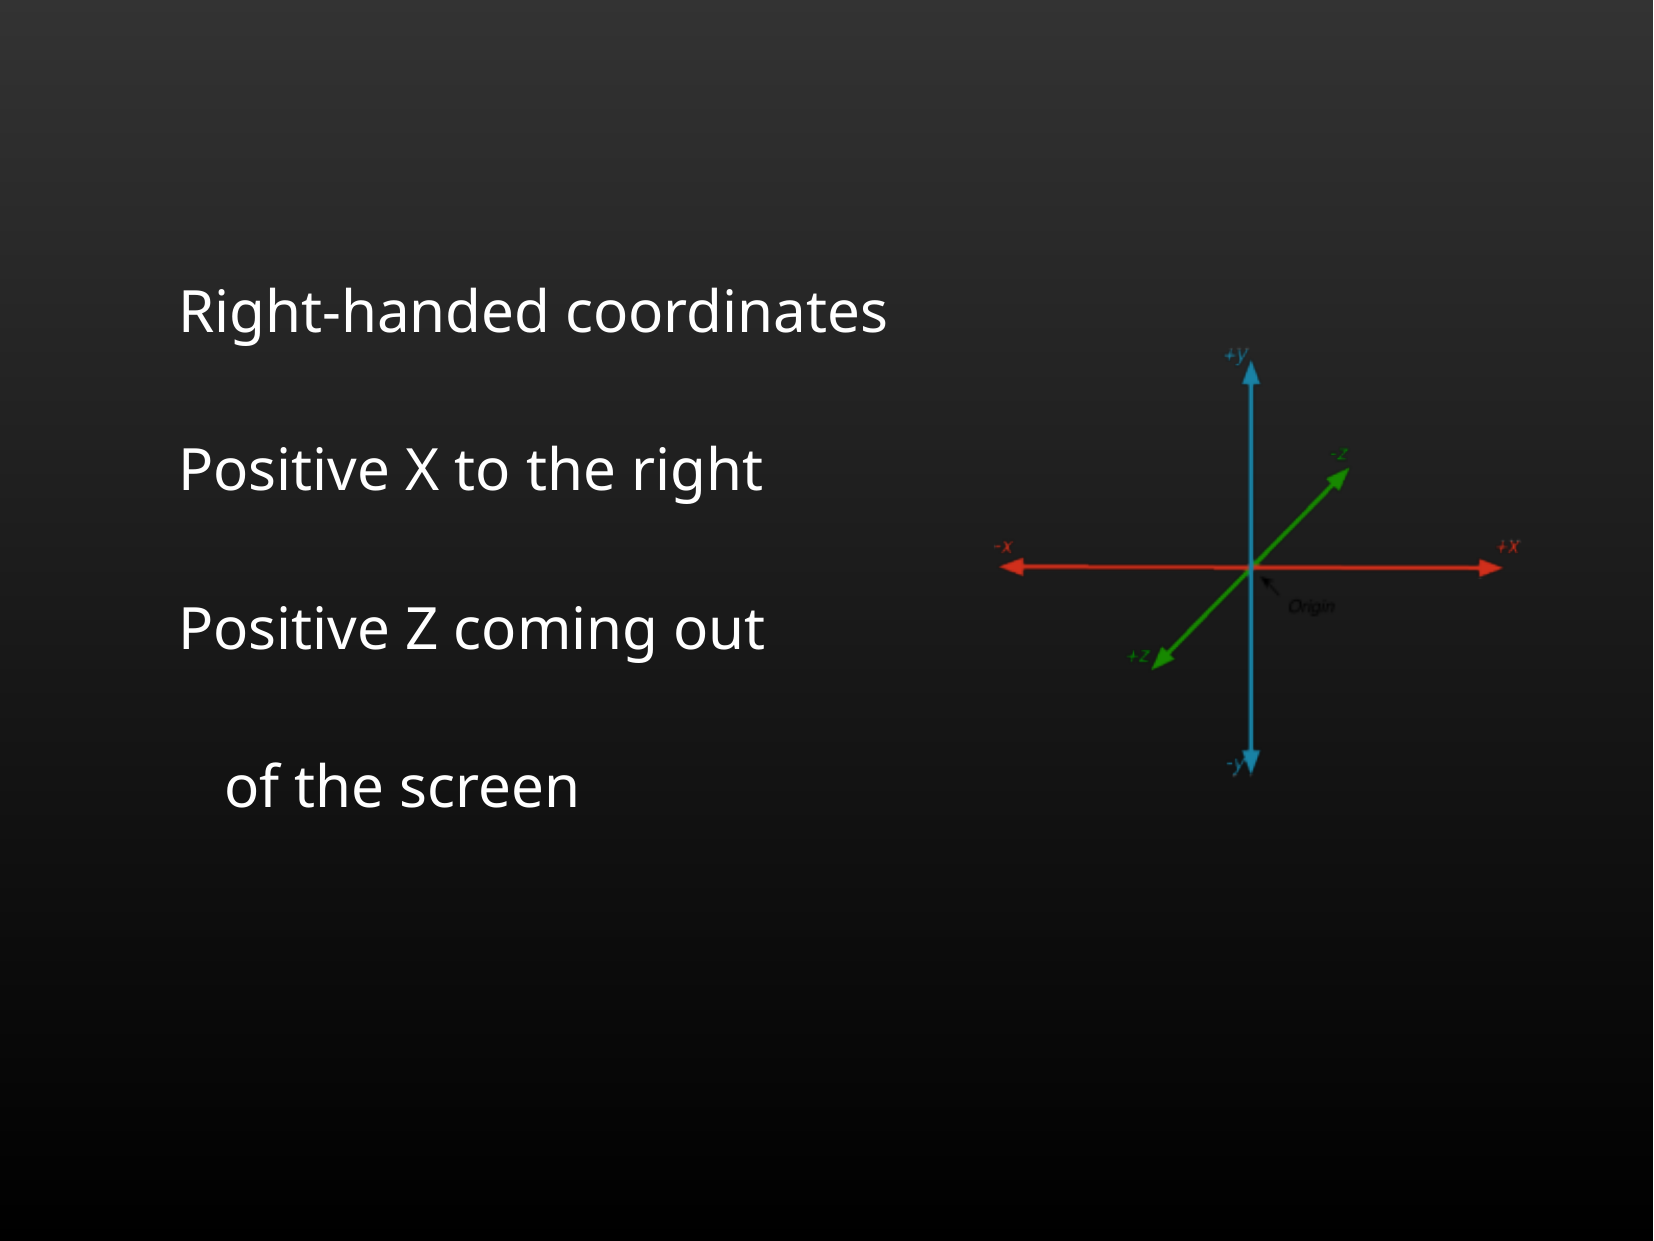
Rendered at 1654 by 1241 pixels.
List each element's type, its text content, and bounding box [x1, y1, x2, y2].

picture [991, 339, 1538, 790]
text_box Right-handed coordinates Positive X to the right Positive Z coming out of the screen [163, 262, 863, 884]
